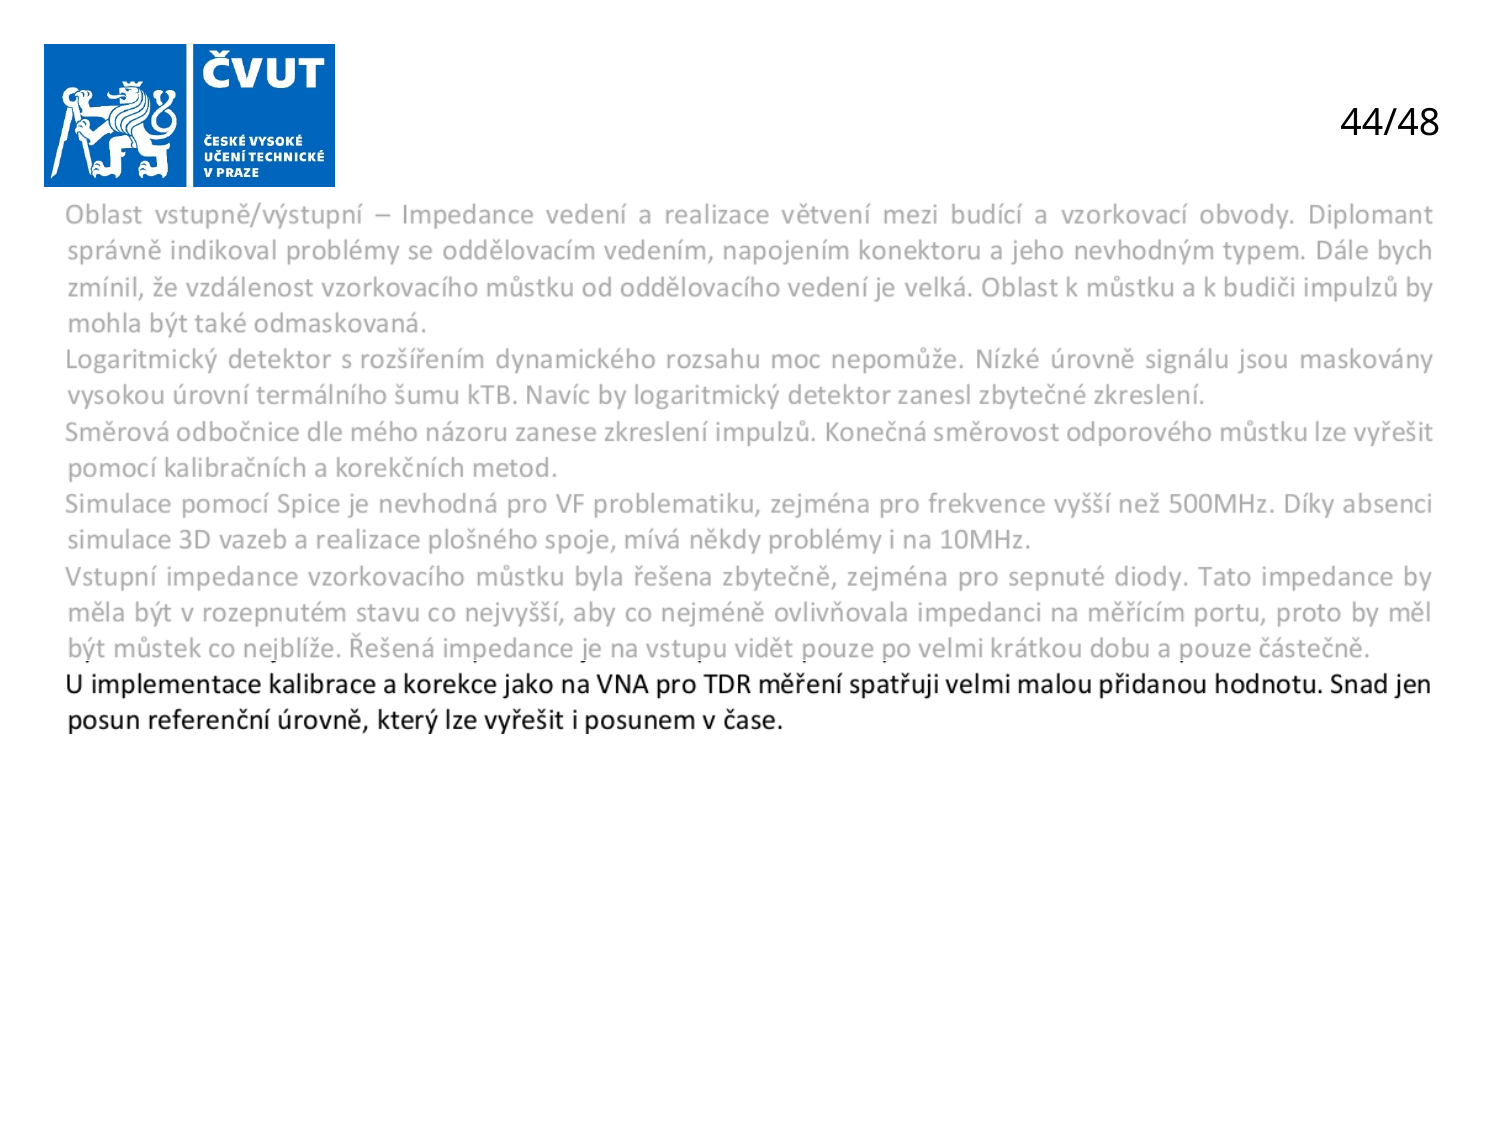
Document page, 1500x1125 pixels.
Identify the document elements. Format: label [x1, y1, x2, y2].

text_box [0, 195, 1471, 661]
picture [60, 661, 1441, 734]
picture [44, 44, 335, 187]
